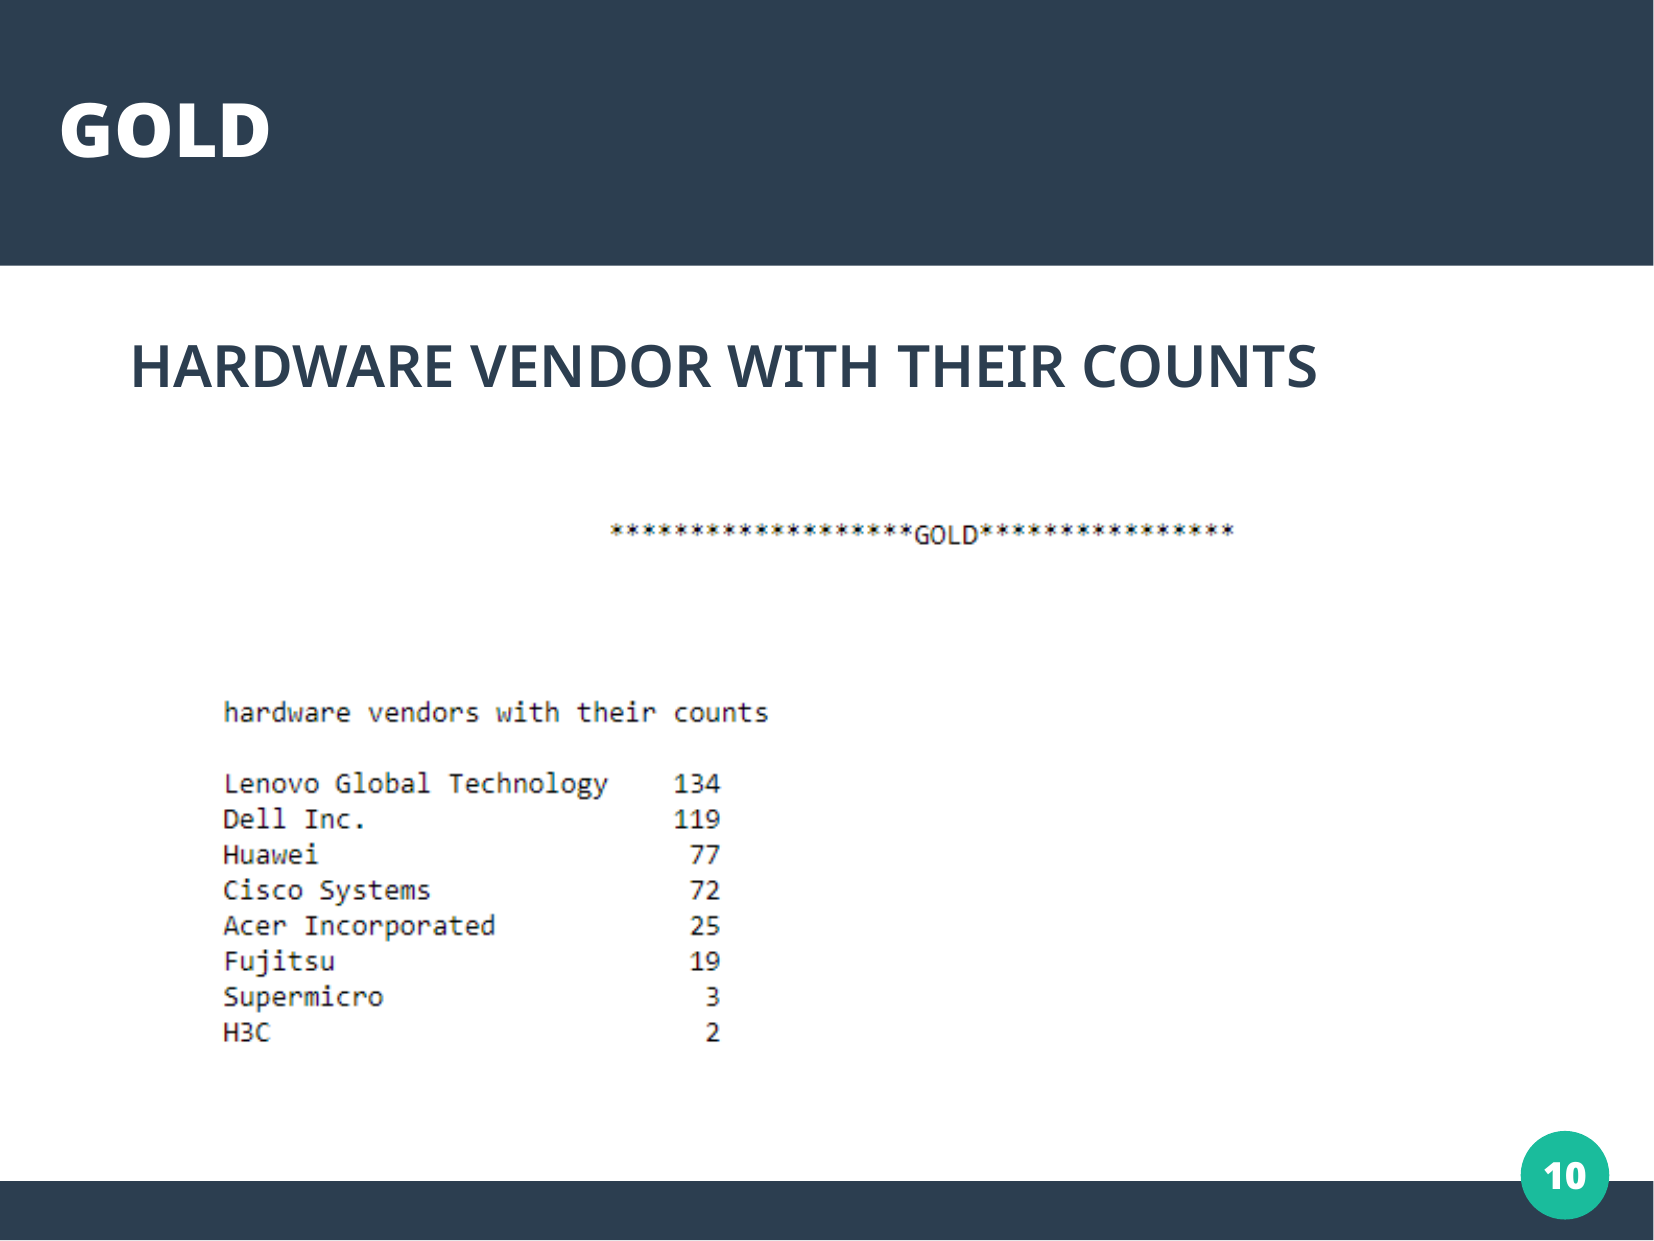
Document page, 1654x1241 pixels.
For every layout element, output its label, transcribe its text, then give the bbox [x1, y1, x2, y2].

list HARDWARE VENDOR WITH THEIR COUNTS [59, 324, 1595, 466]
title GOLD [59, 49, 1595, 207]
picture [150, 480, 1292, 1051]
